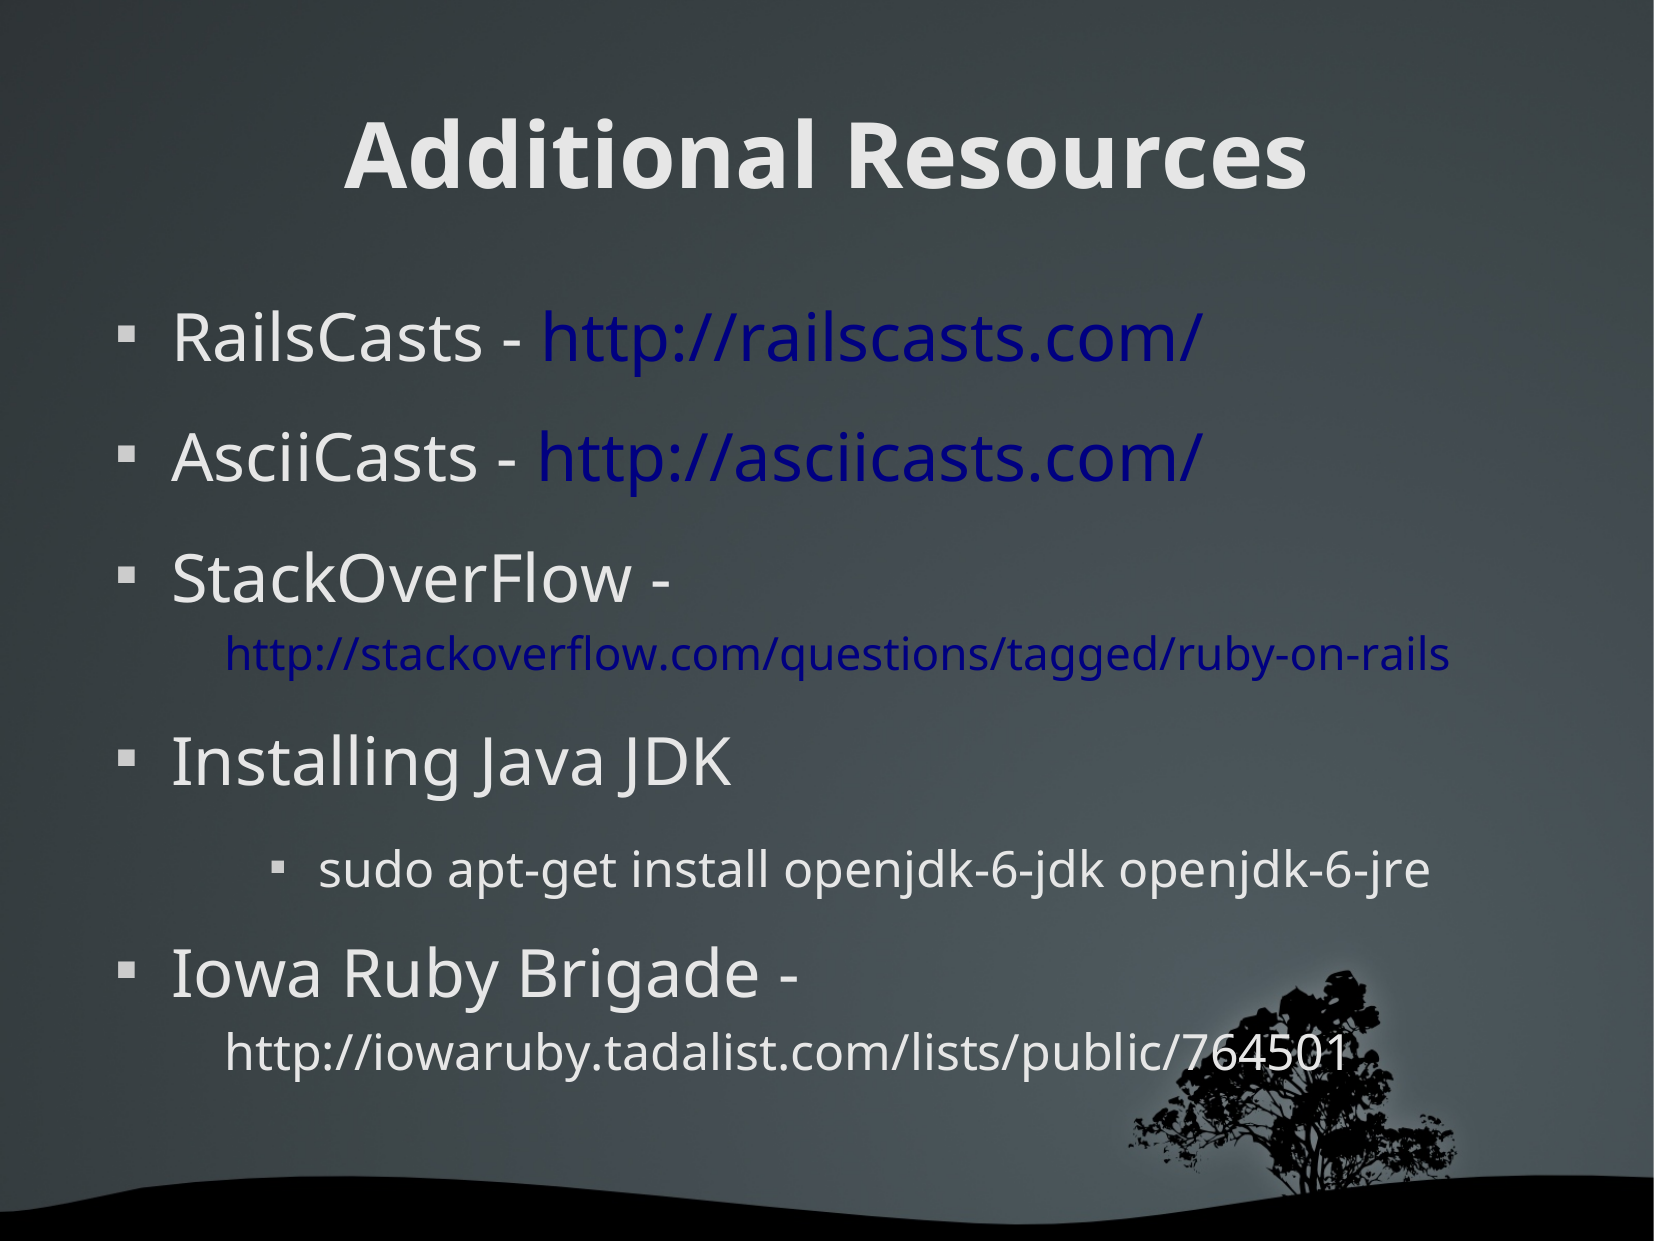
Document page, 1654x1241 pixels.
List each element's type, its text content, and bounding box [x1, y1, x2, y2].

picture [0, 0, 1654, 1241]
list RailsCasts - http://railscasts.com/ AsciiCasts - http://asciicasts.com/ StackOverFlow - http://stackoverflow.com/questions/tagged/ruby-on-rails Installing Java JDK sudo apt-get install openjdk-6-jdk openjdk-6-jre Iowa Ruby Brigade - http://iowaruby.tadalist.com/lists/public/764501 [82, 290, 1571, 1109]
title Additional Resources [82, 49, 1571, 257]
